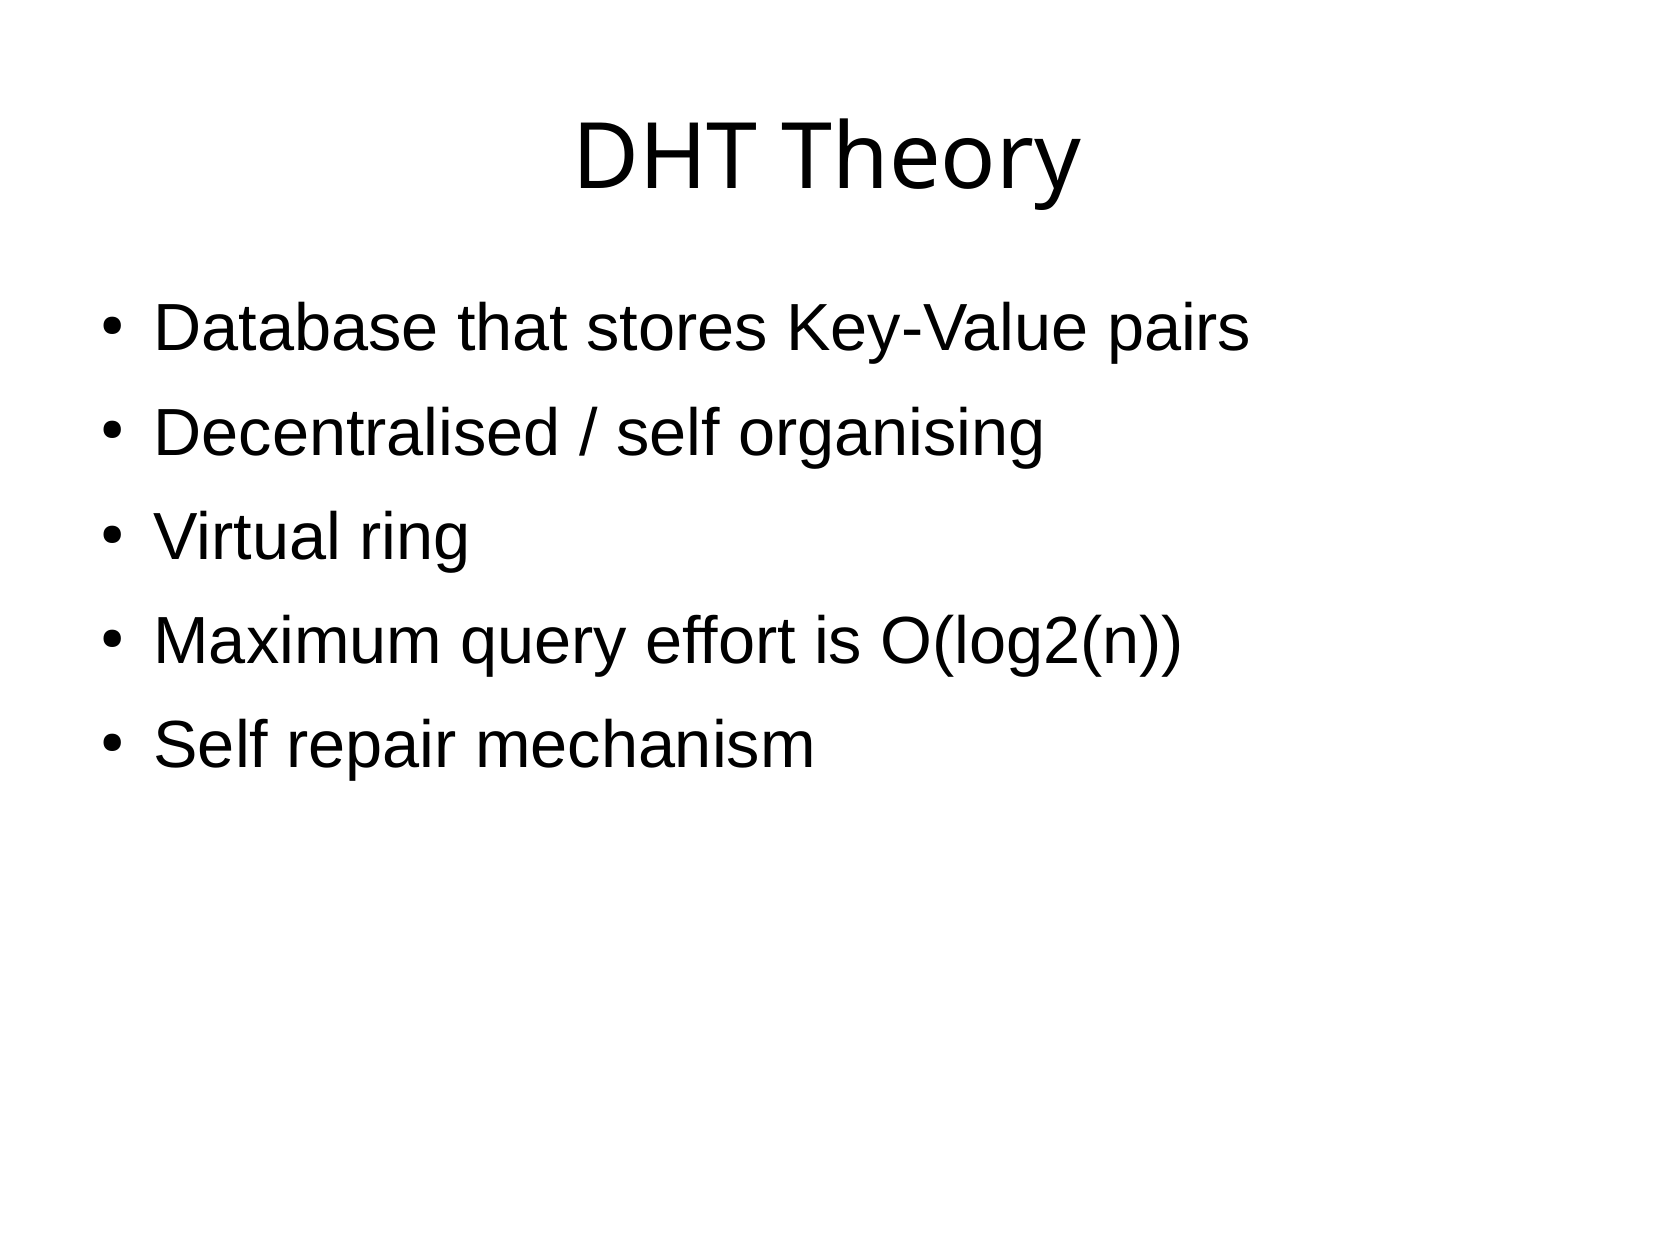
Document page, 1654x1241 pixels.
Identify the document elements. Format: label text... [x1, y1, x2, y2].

list Database that stores Key-Value pairs Decentralised / self organising Virtual ring Maximum query effort is O(log2(n)) Self repair mechanism [82, 290, 1538, 1010]
title DHT Theory [82, 49, 1571, 257]
